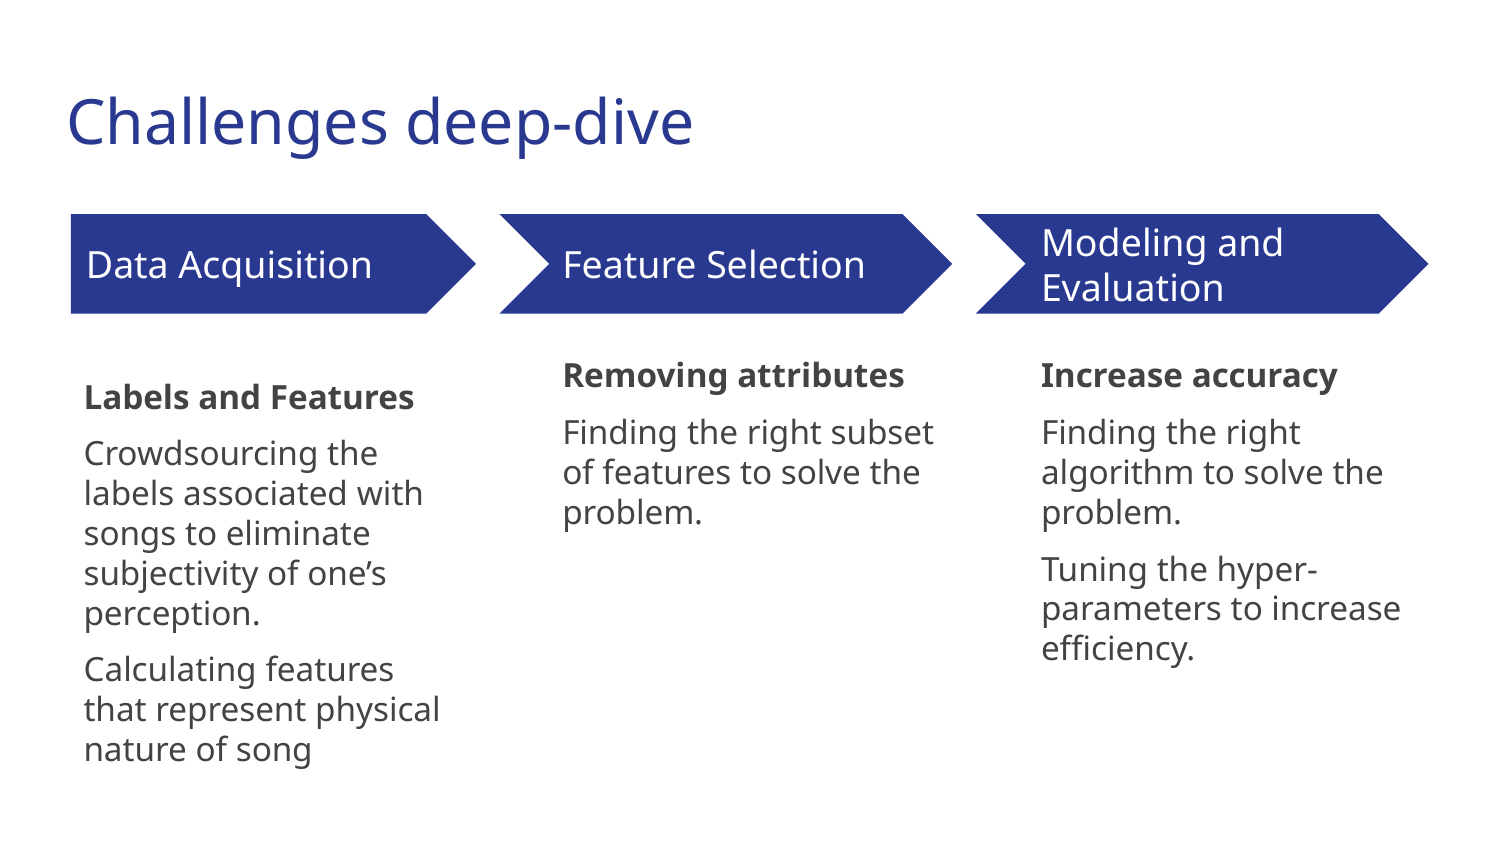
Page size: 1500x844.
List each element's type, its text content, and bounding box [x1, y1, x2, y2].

list Removing attributes Finding the right subset of features to solve the problem. [547, 339, 953, 775]
list Data Acquisition [70, 238, 442, 290]
list Feature Selection [547, 238, 918, 290]
list Increase accuracy Finding the right algorithm to solve the problem. Tuning the hyper-parameters to increase efficiency. [1025, 339, 1432, 775]
title Challenges deep-dive [51, 67, 1449, 167]
text_box [70, 214, 476, 314]
list Modeling and Evaluation [1025, 238, 1397, 290]
list Labels and Features Crowdsourcing the labels associated with songs to eliminate subjectivity of one’s perception. Calculating features that represent physical nature of song [68, 360, 474, 796]
text_box [499, 214, 953, 314]
text_box [975, 214, 1429, 314]
